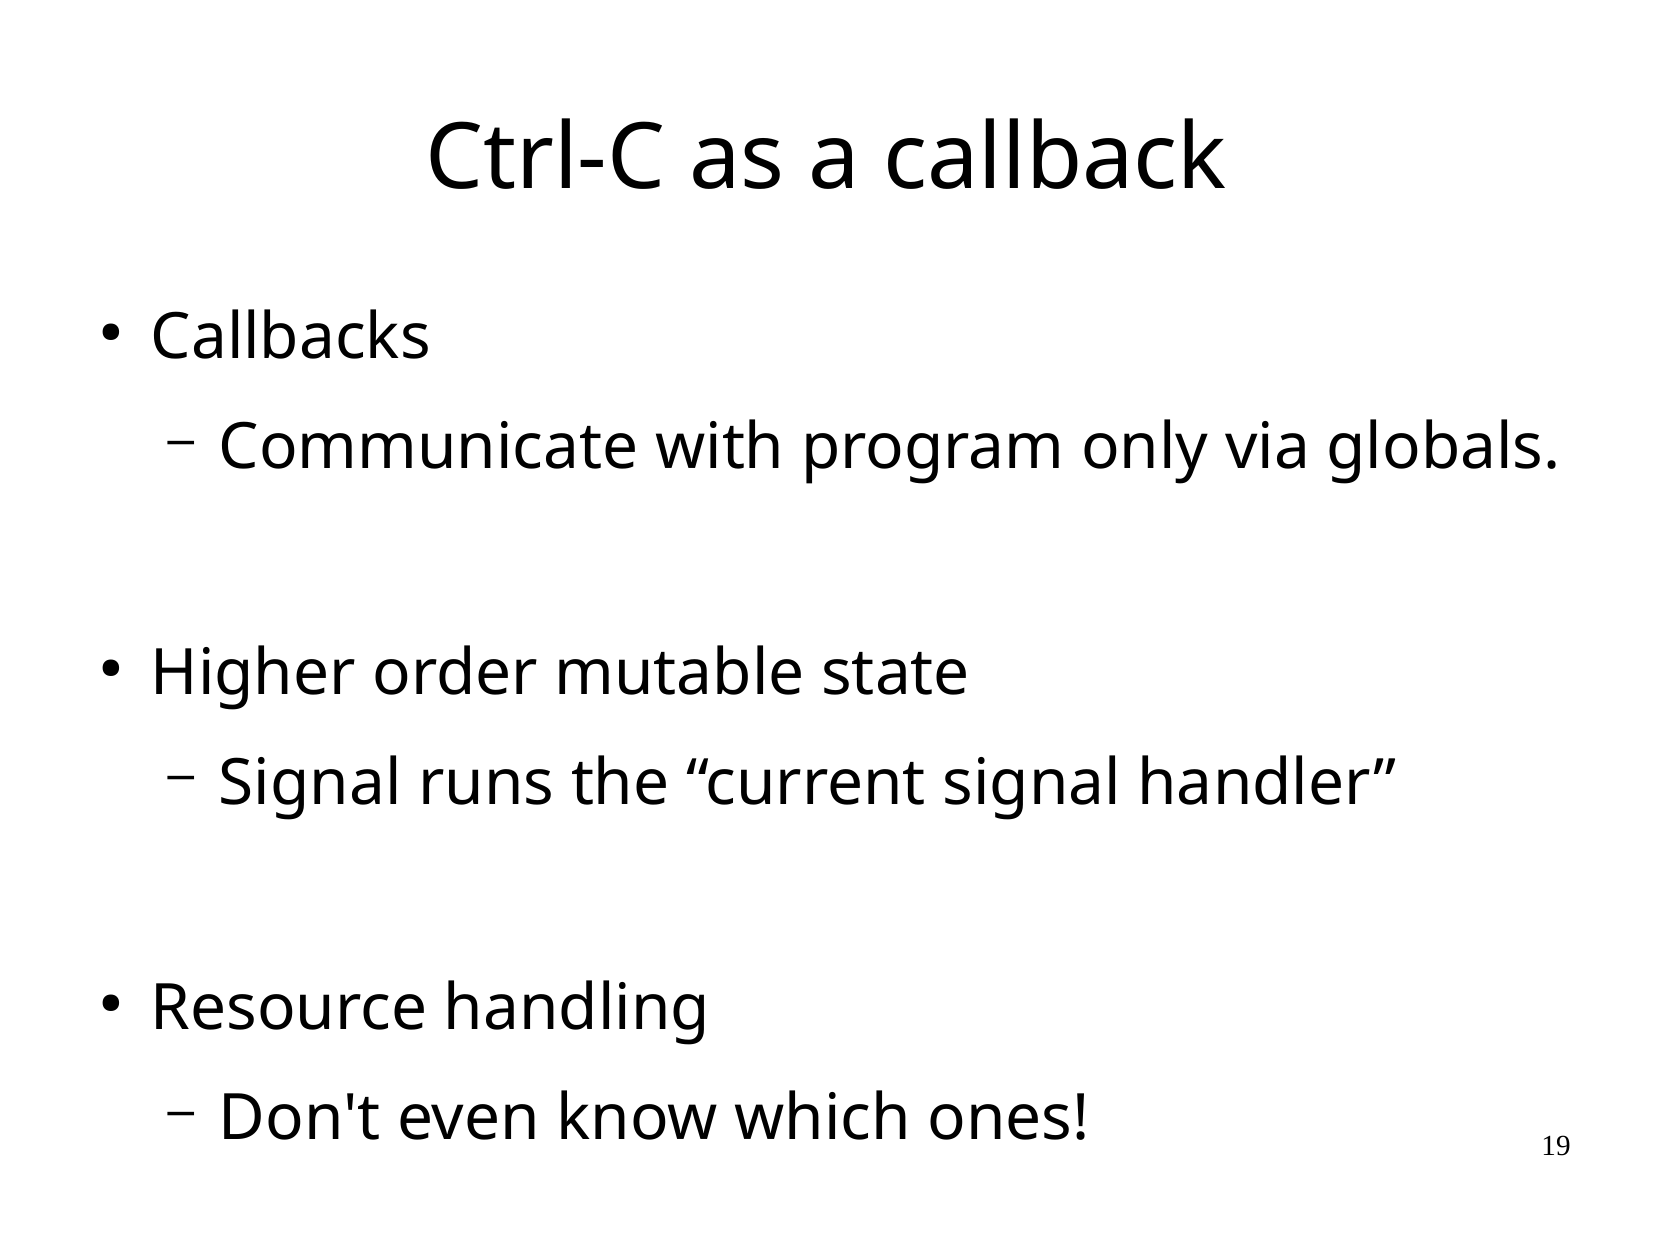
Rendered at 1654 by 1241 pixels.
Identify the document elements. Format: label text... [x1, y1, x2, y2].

list Callbacks Communicate with program only via globals. Higher order mutable state Signal runs the “current signal handler” Resource handling Don't even know which ones! [82, 290, 1571, 1182]
title Ctrl-C as a callback [82, 49, 1571, 257]
